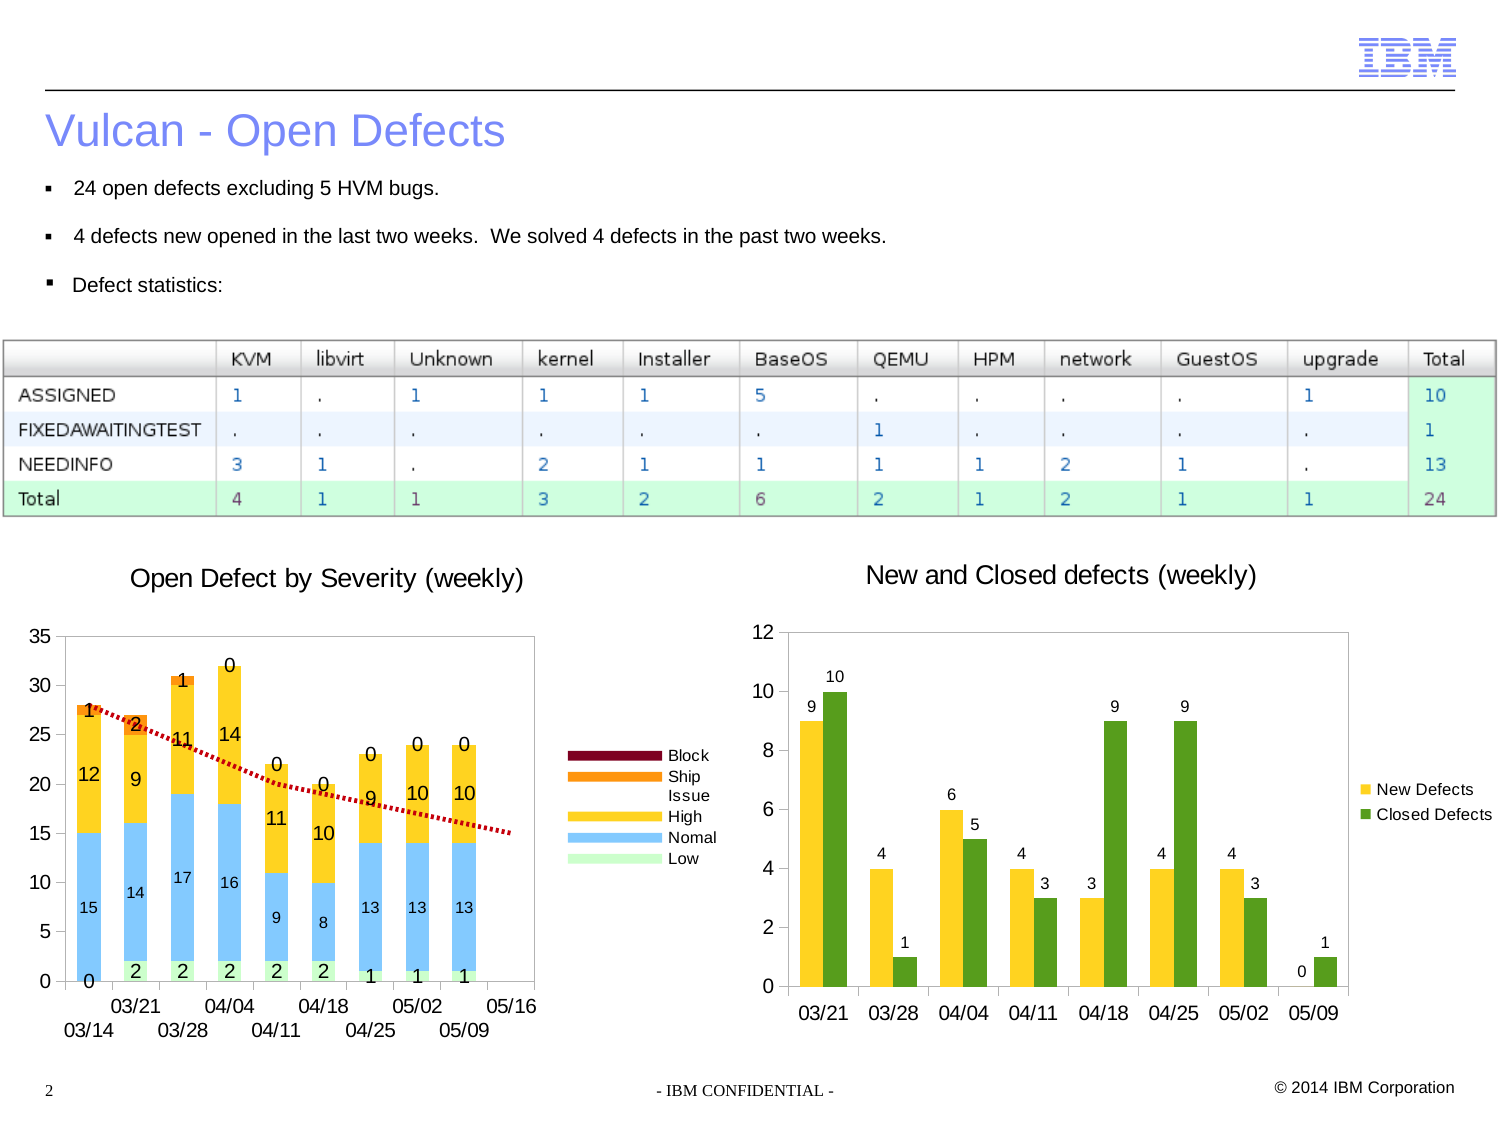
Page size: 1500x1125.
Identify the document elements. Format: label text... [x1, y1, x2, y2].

picture [0, 337, 1500, 520]
chart [5, 541, 1500, 1065]
title Vulcan - Open Defects [30, 97, 1456, 203]
list 24 open defects excluding 5 HVM bugs. 4 defects new opened in the last two weeks. We solved 4 defects in the past two weeks. Defect statistics: [30, 169, 1430, 307]
picture [1359, 37, 1456, 77]
